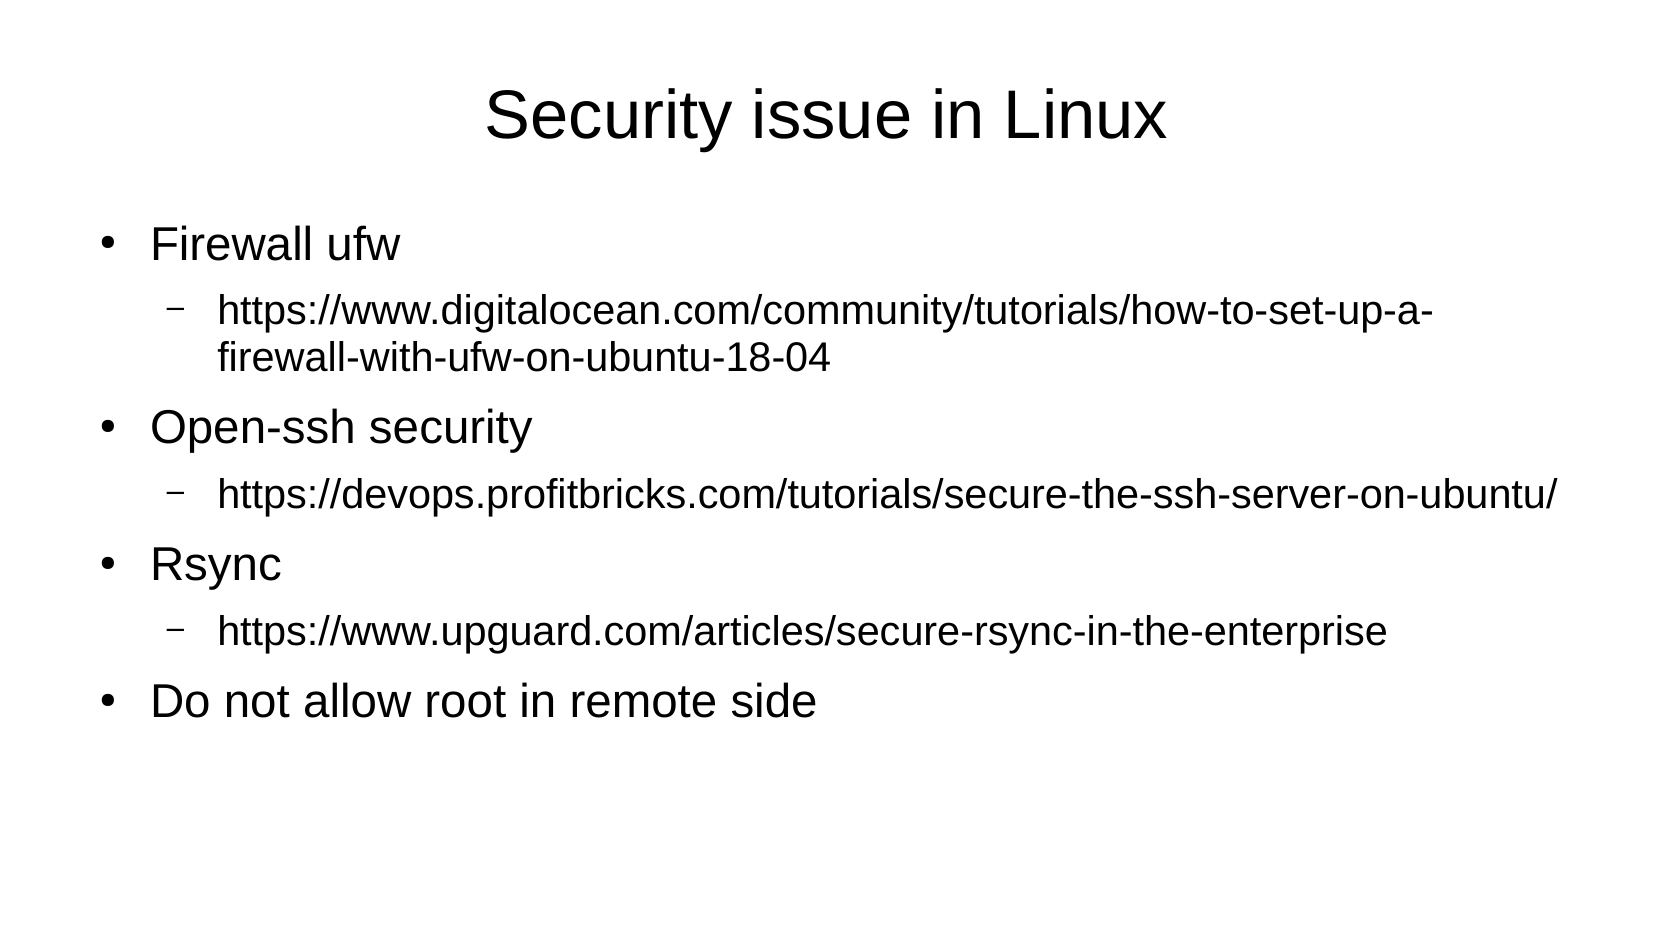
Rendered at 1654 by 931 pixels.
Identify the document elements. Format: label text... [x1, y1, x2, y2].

title Security issue in Linux [82, 37, 1571, 193]
list Firewall ufw https://www.digitalocean.com/community/tutorials/how-to-set-up-a-firewall-with-ufw-on-ubuntu-18-04 Open-ssh security https://devops.profitbricks.com/tutorials/secure-the-ssh-server-on-ubuntu/ Rsync https://www.upguard.com/articles/secure-rsync-in-the-enterprise Do not allow root in remote side [82, 217, 1571, 758]
